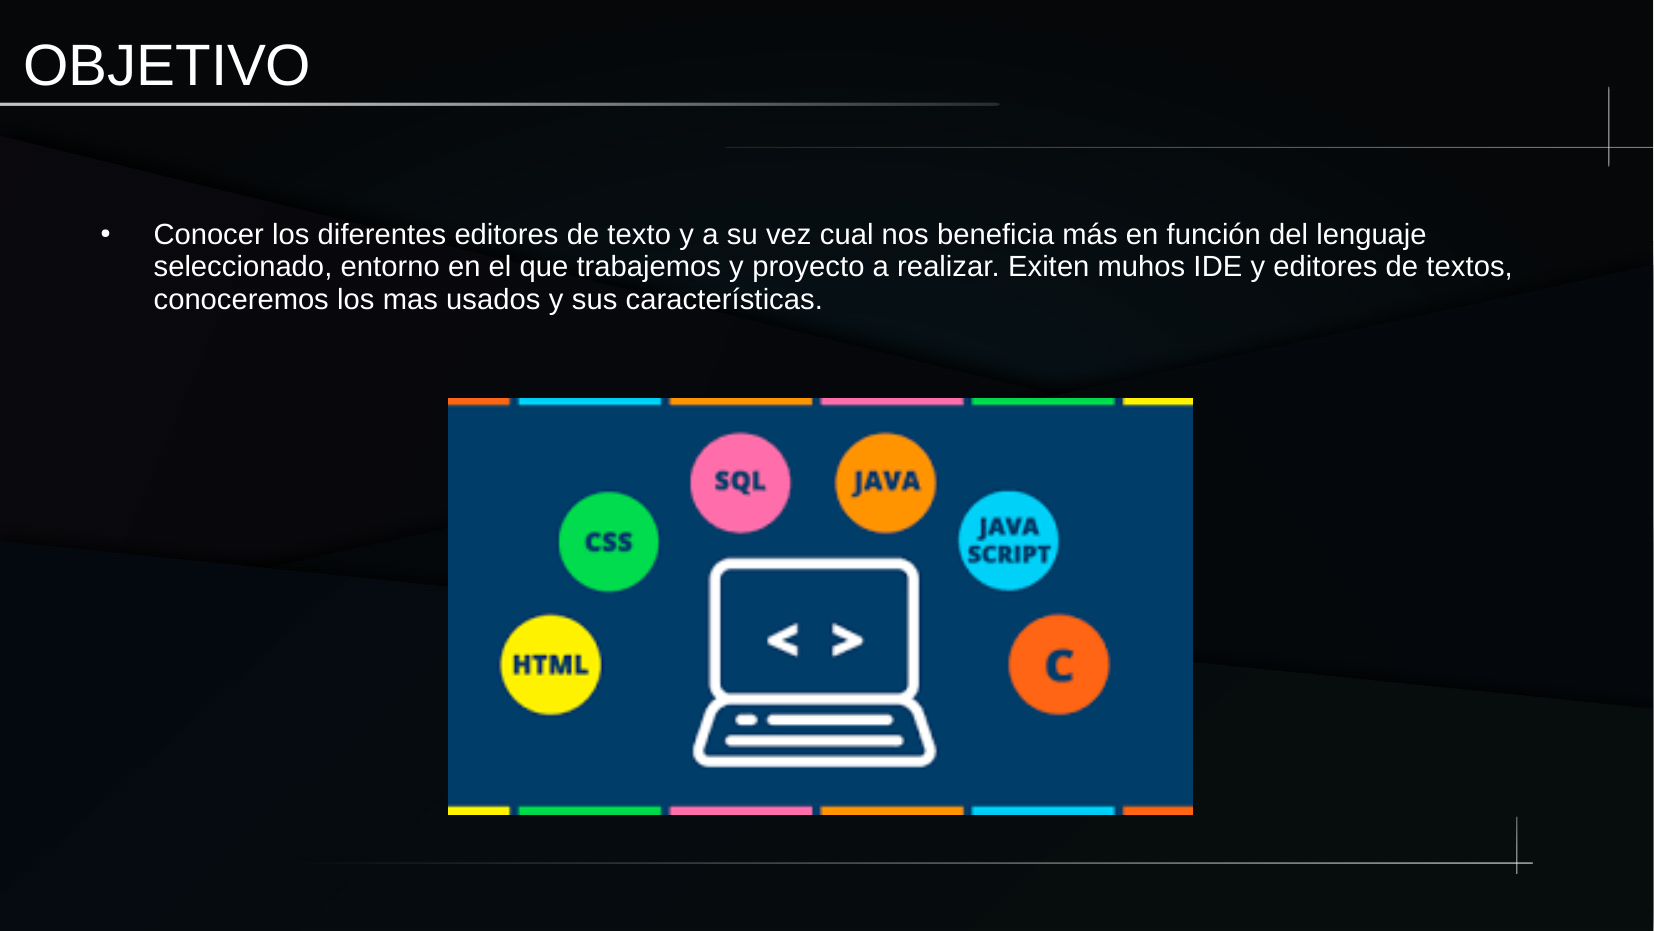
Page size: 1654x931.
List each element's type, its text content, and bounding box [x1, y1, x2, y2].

picture [0, 0, 1654, 931]
title OBJETIVO [23, 11, 1589, 119]
list Conocer los diferentes editores de texto y a su vez cual nos beneficia más en función del lenguaje seleccionado, entorno en el que trabajemos y proyecto a realizar. Exiten muhos IDE y editores de textos, conoceremos los mas usados y sus características. [82, 217, 1571, 758]
